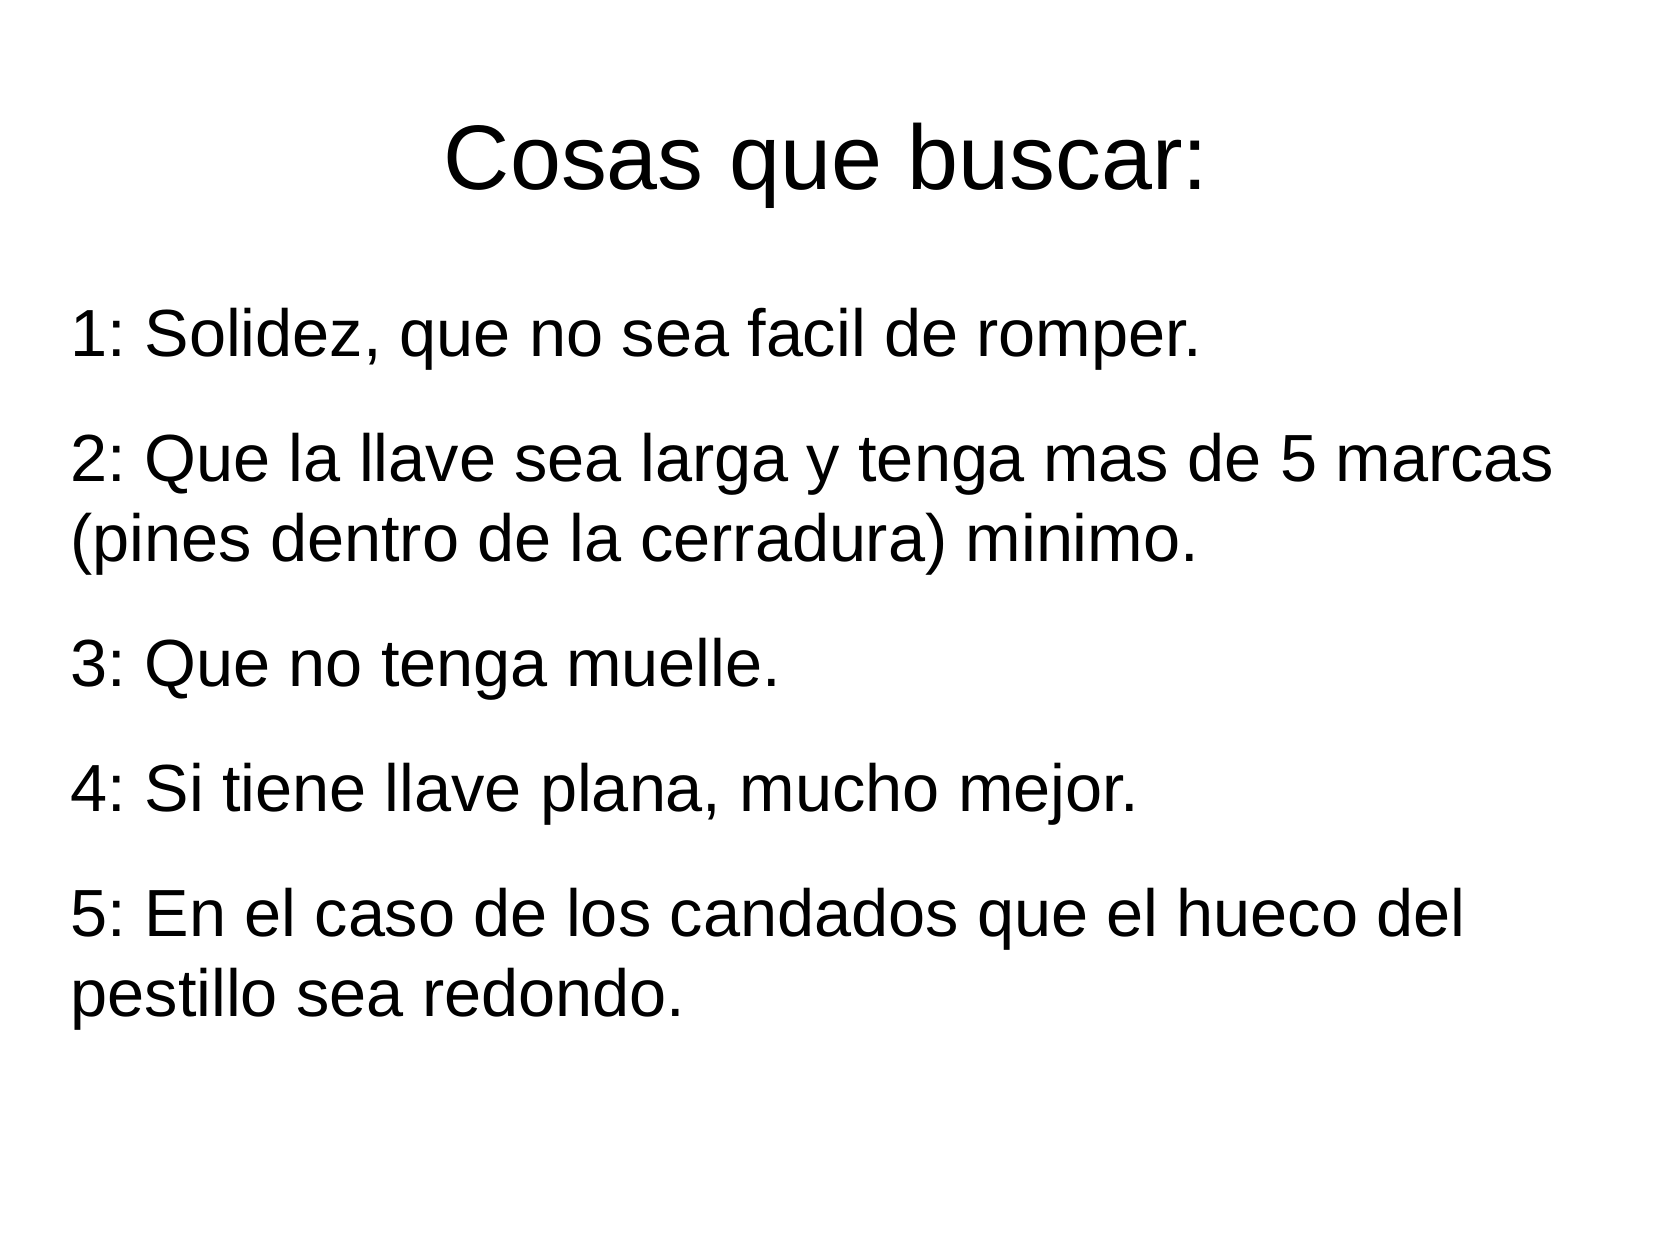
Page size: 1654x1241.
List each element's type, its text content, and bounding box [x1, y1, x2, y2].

text_box 1: Solidez, que no sea facil de romper. 2: Que la llave sea larga y tenga mas de 5 marcas (pines dentro de la cerradura) minimo. 3: Que no tenga muelle. 4: Si tiene llave plana, mucho mejor. 5: En el caso de los candados que el hueco del pestillo sea redondo. [70, 290, 1559, 1188]
text_box Cosas que buscar: [82, 49, 1571, 257]
